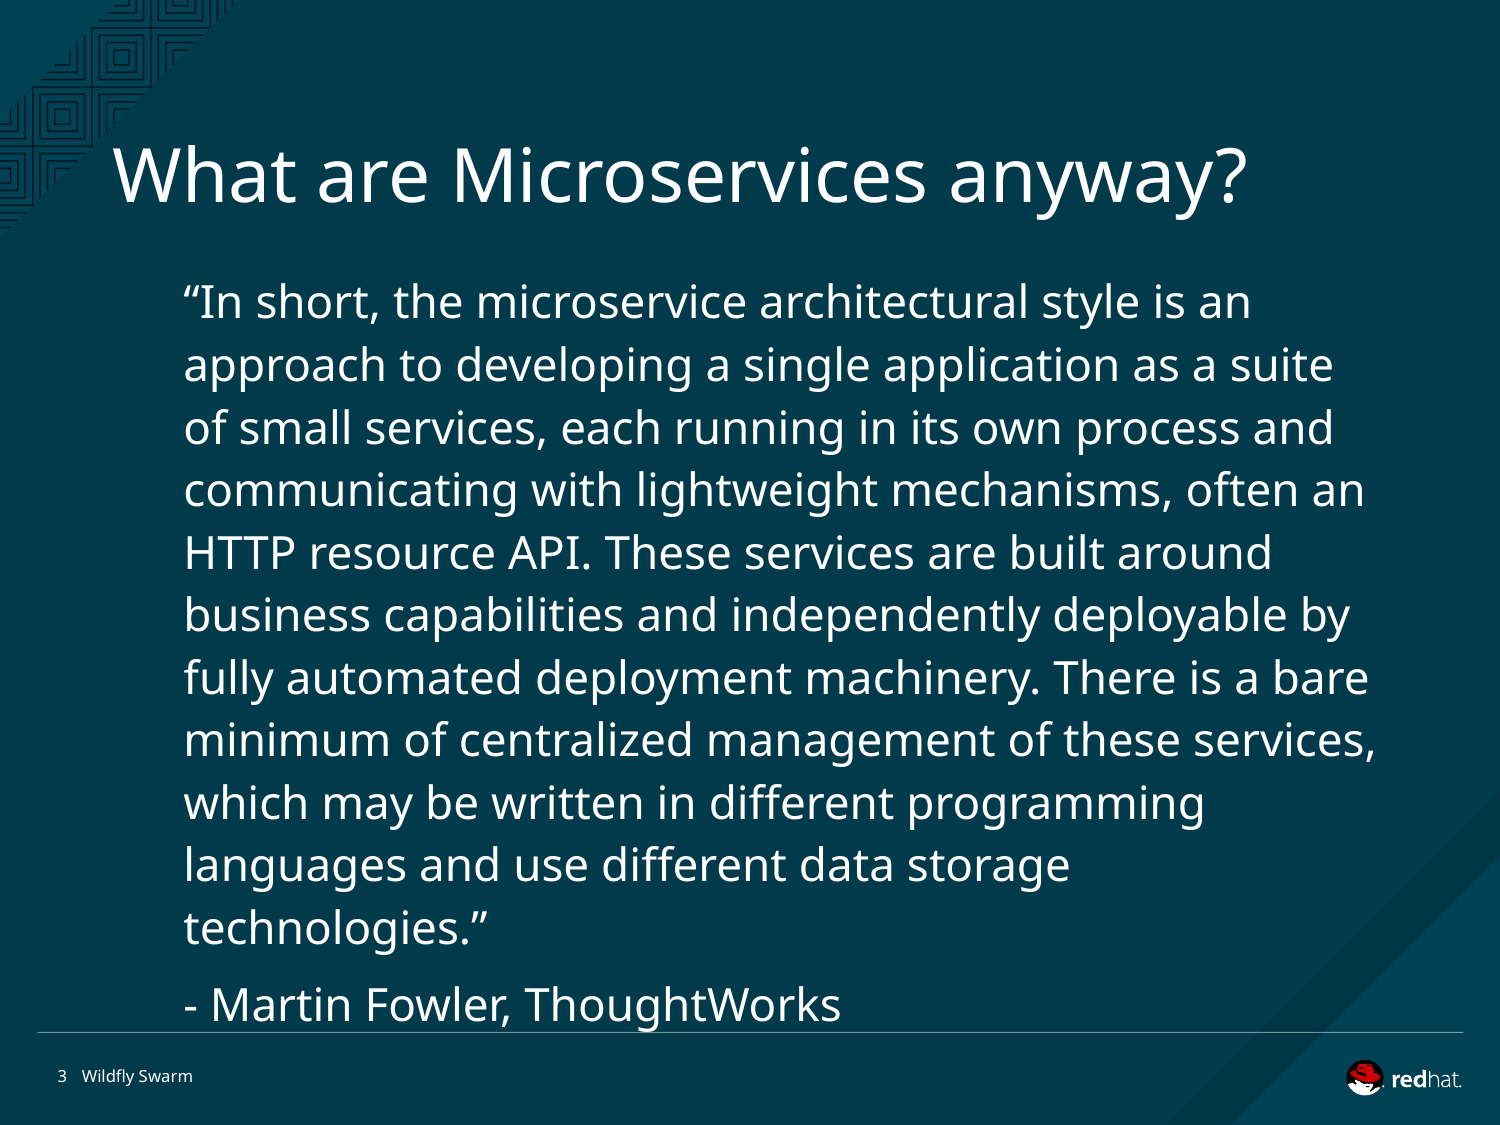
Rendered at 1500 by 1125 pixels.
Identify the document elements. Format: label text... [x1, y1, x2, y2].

title What are Microservices anyway? [112, 0, 1388, 225]
list “In short, the microservice architectural style is an approach to developing a single application as a suite of small services, each running in its own process and communicating with lightweight mechanisms, often an HTTP resource API. These services are built around business capabilities and independently deployable by fully automated deployment machinery. There is a bare minimum of centralized management of these services, which may be written in different programming languages and use different data storage technologies.” - Martin Fowler, ThoughtWorks [112, 270, 1388, 923]
